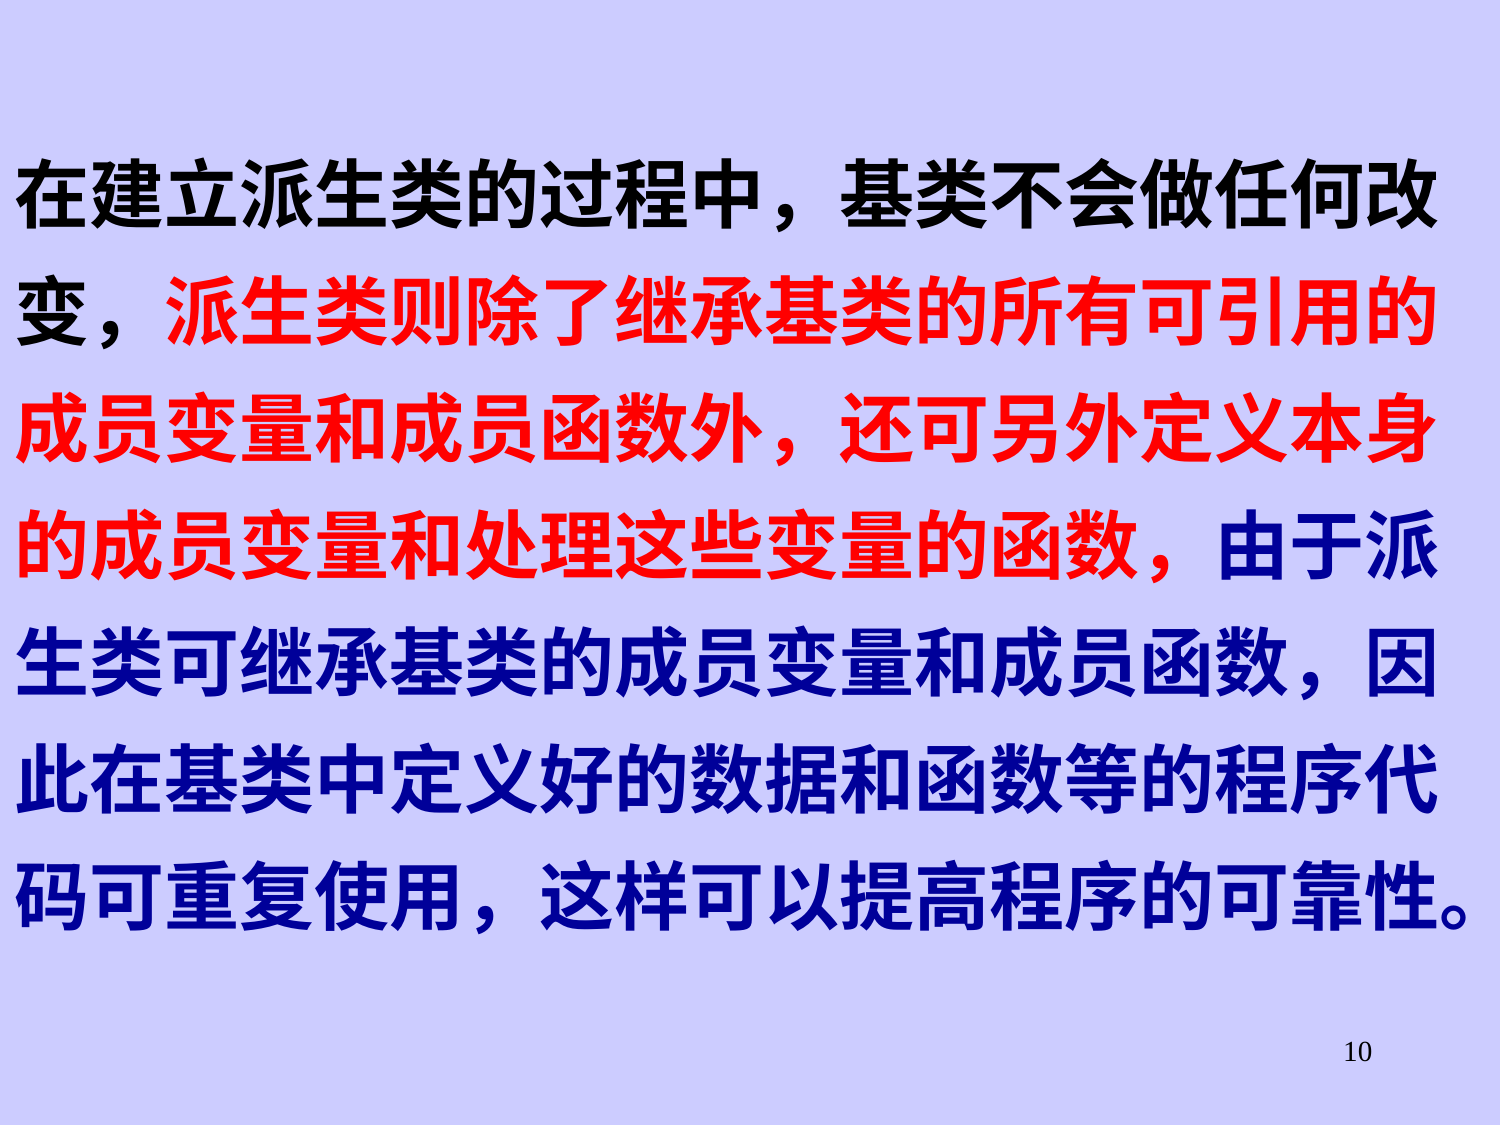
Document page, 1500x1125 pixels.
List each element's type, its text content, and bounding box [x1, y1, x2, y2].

text_box <编号> [1074, 1025, 1388, 1101]
text_box 在建立派生类的过程中，基类不会做任何改变，派生类则除了继承基类的所有可引用的成员变量和成员函数外，还可另外定义本身的成员变量和处理这些变量的函数，由于派生类可继承基类的成员变量和成员函数，因此在基类中定义好的数据和函数等的程序代码可重复使用，这样可以提高程序的可靠性。 [0, 112, 1500, 947]
